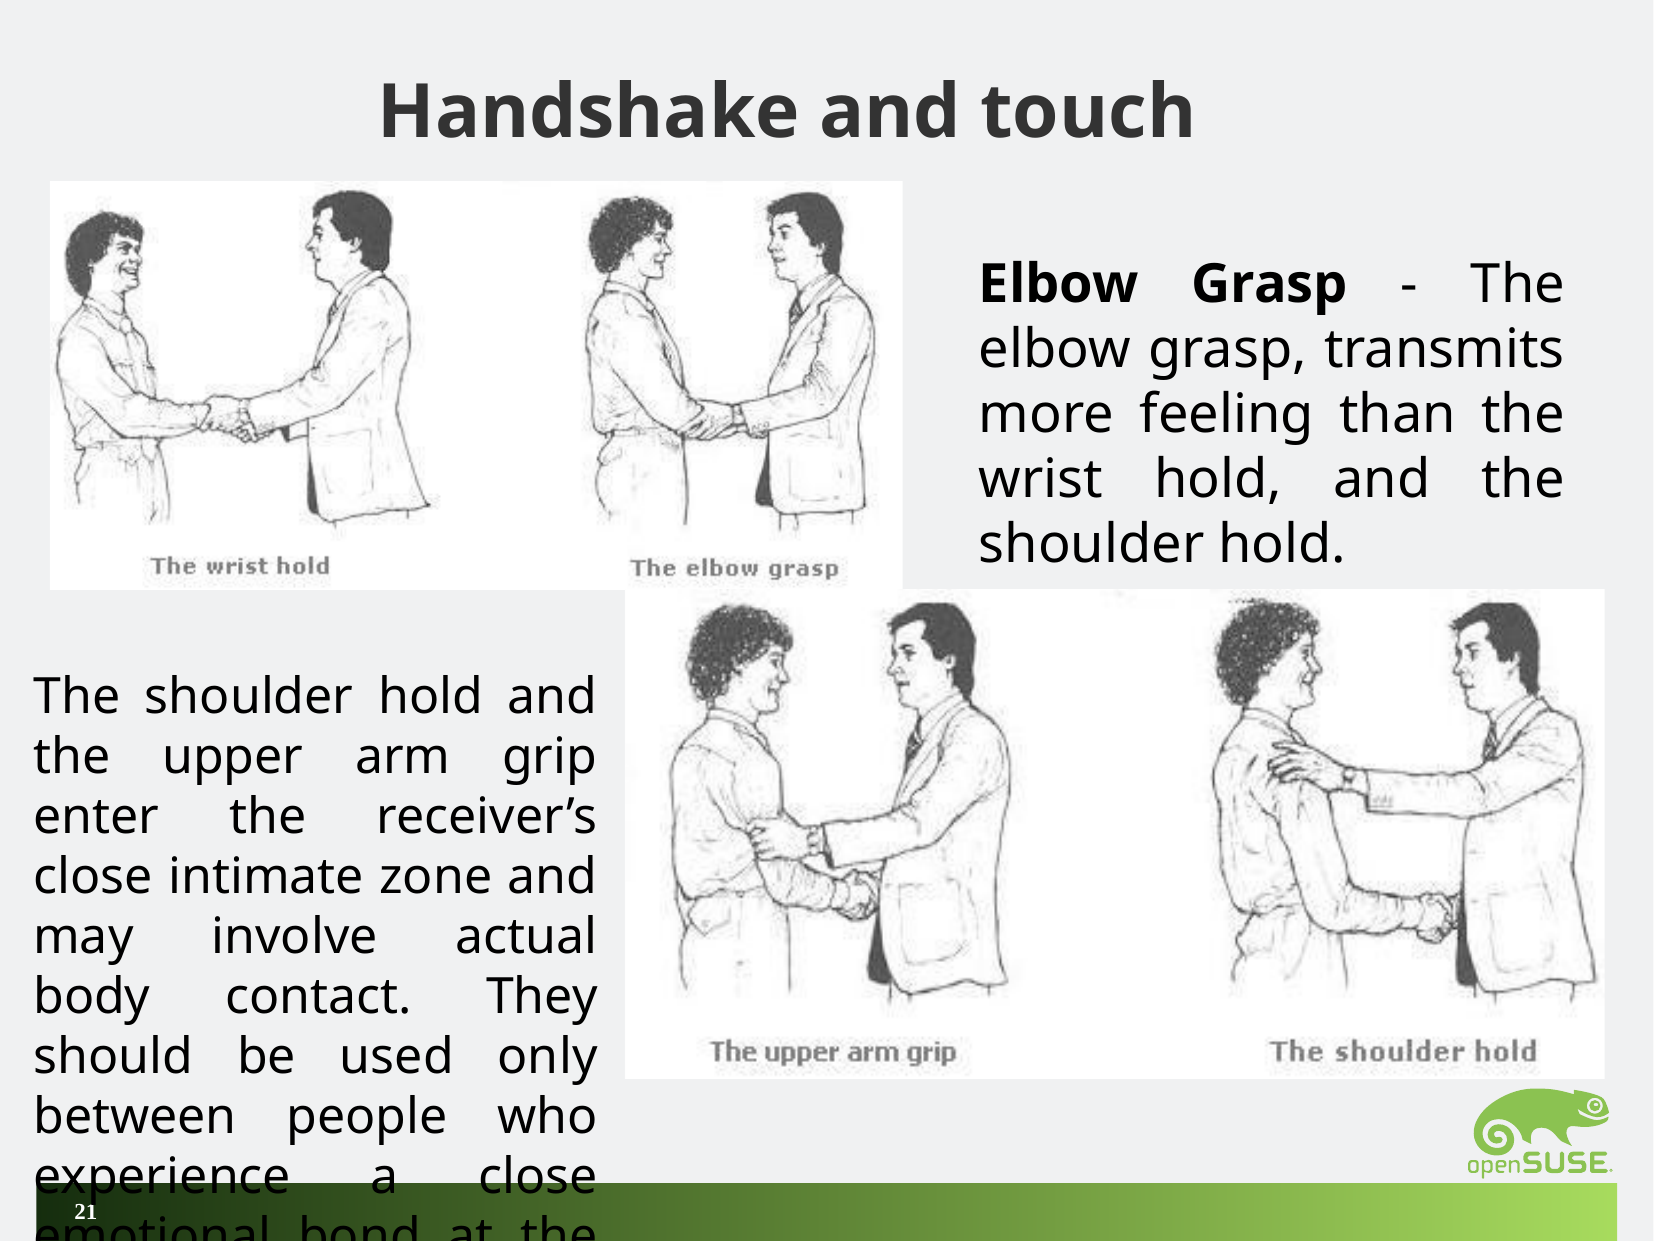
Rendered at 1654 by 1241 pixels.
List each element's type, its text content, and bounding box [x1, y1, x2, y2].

picture [0, 0, 1654, 1241]
text_box Elbow Grasp - The elbow grasp, transmits more feeling than the wrist hold, and the shoulder hold. [963, 233, 1581, 589]
text_box [49, 181, 1605, 1079]
title Handshake and touch [377, 34, 1444, 183]
text_box The shoulder hold and the upper arm grip enter the receiver’s close intimate zone and may involve actual body contact. They should be used only between people who experience a close emotional bond at the time of the handshake. [18, 648, 613, 1241]
